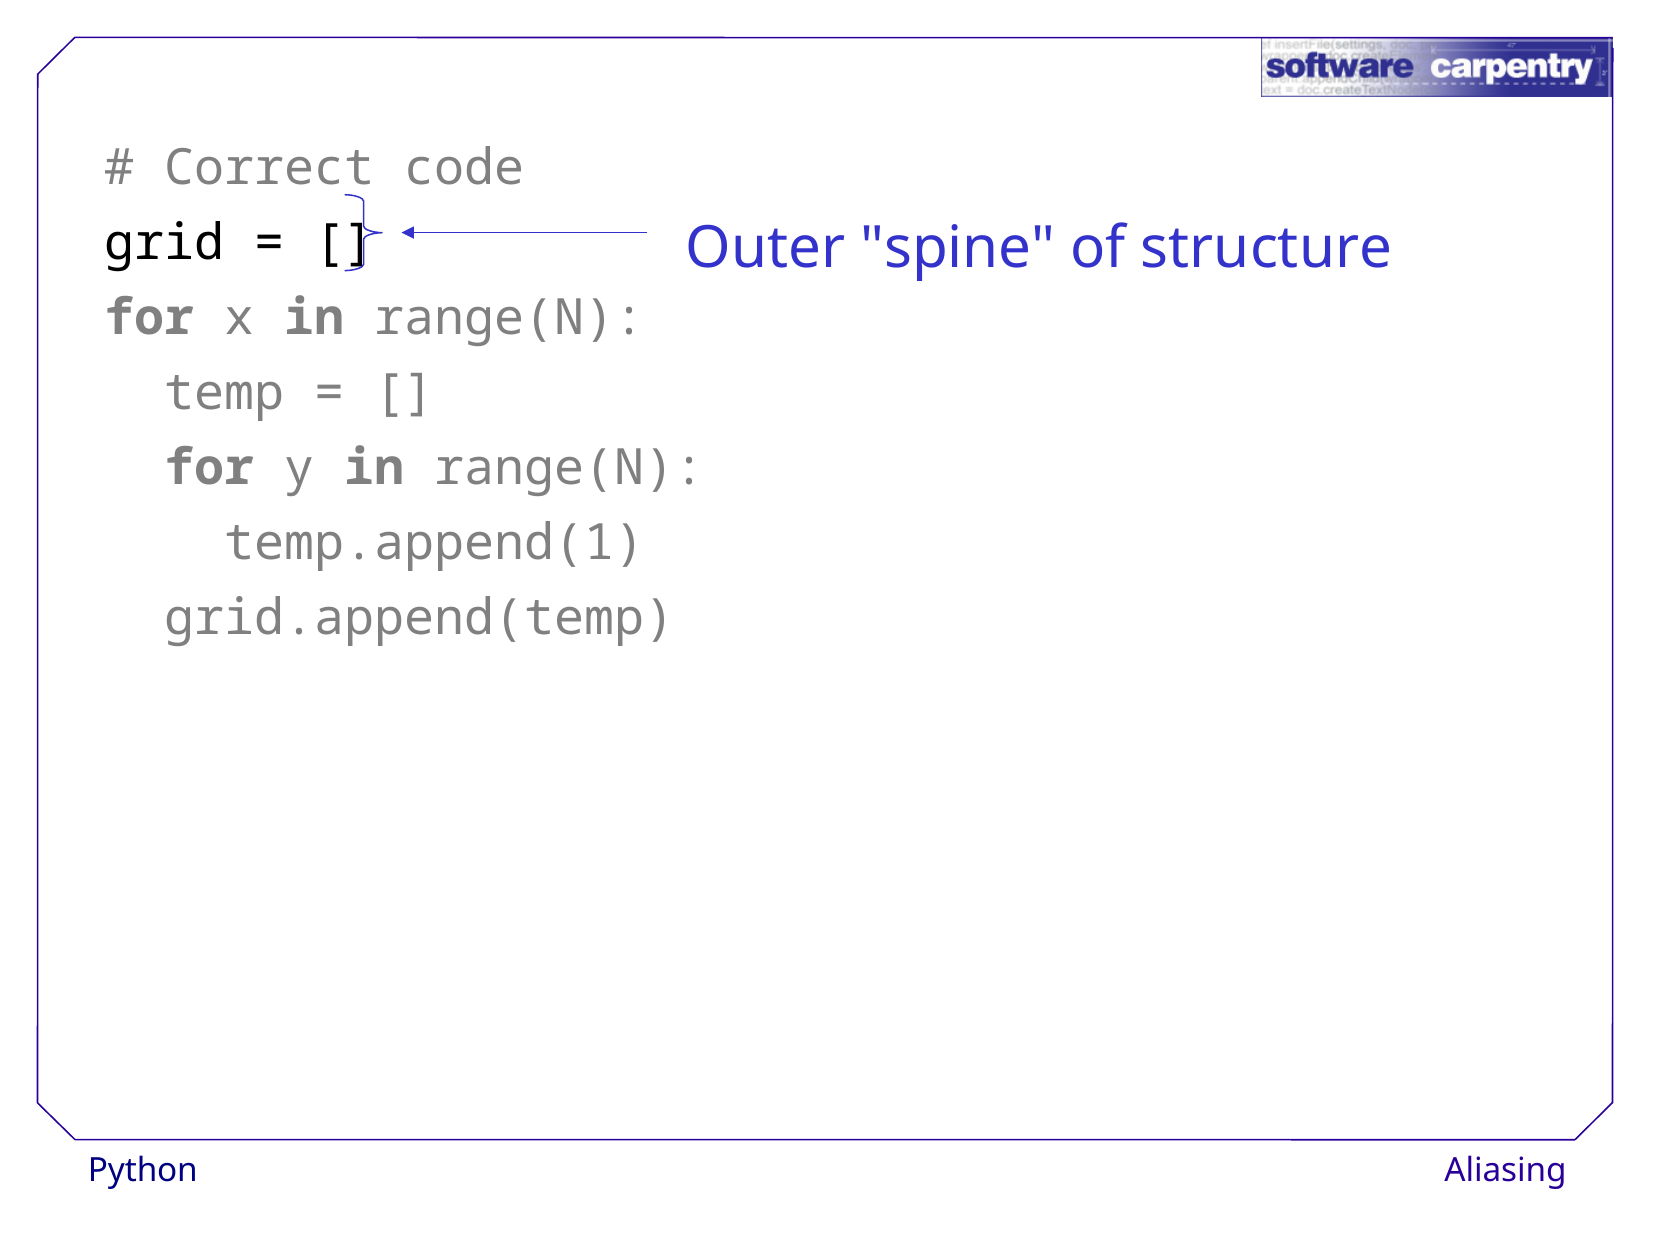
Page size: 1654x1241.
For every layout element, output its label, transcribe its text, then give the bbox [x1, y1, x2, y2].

picture [1261, 39, 1613, 97]
text_box # Correct code grid = [] for x in range(N): temp = [] for y in range(N): temp.append(1) grid.append(temp) [89, 112, 1508, 1055]
text_box Outer "spine" of structure [671, 166, 1407, 287]
